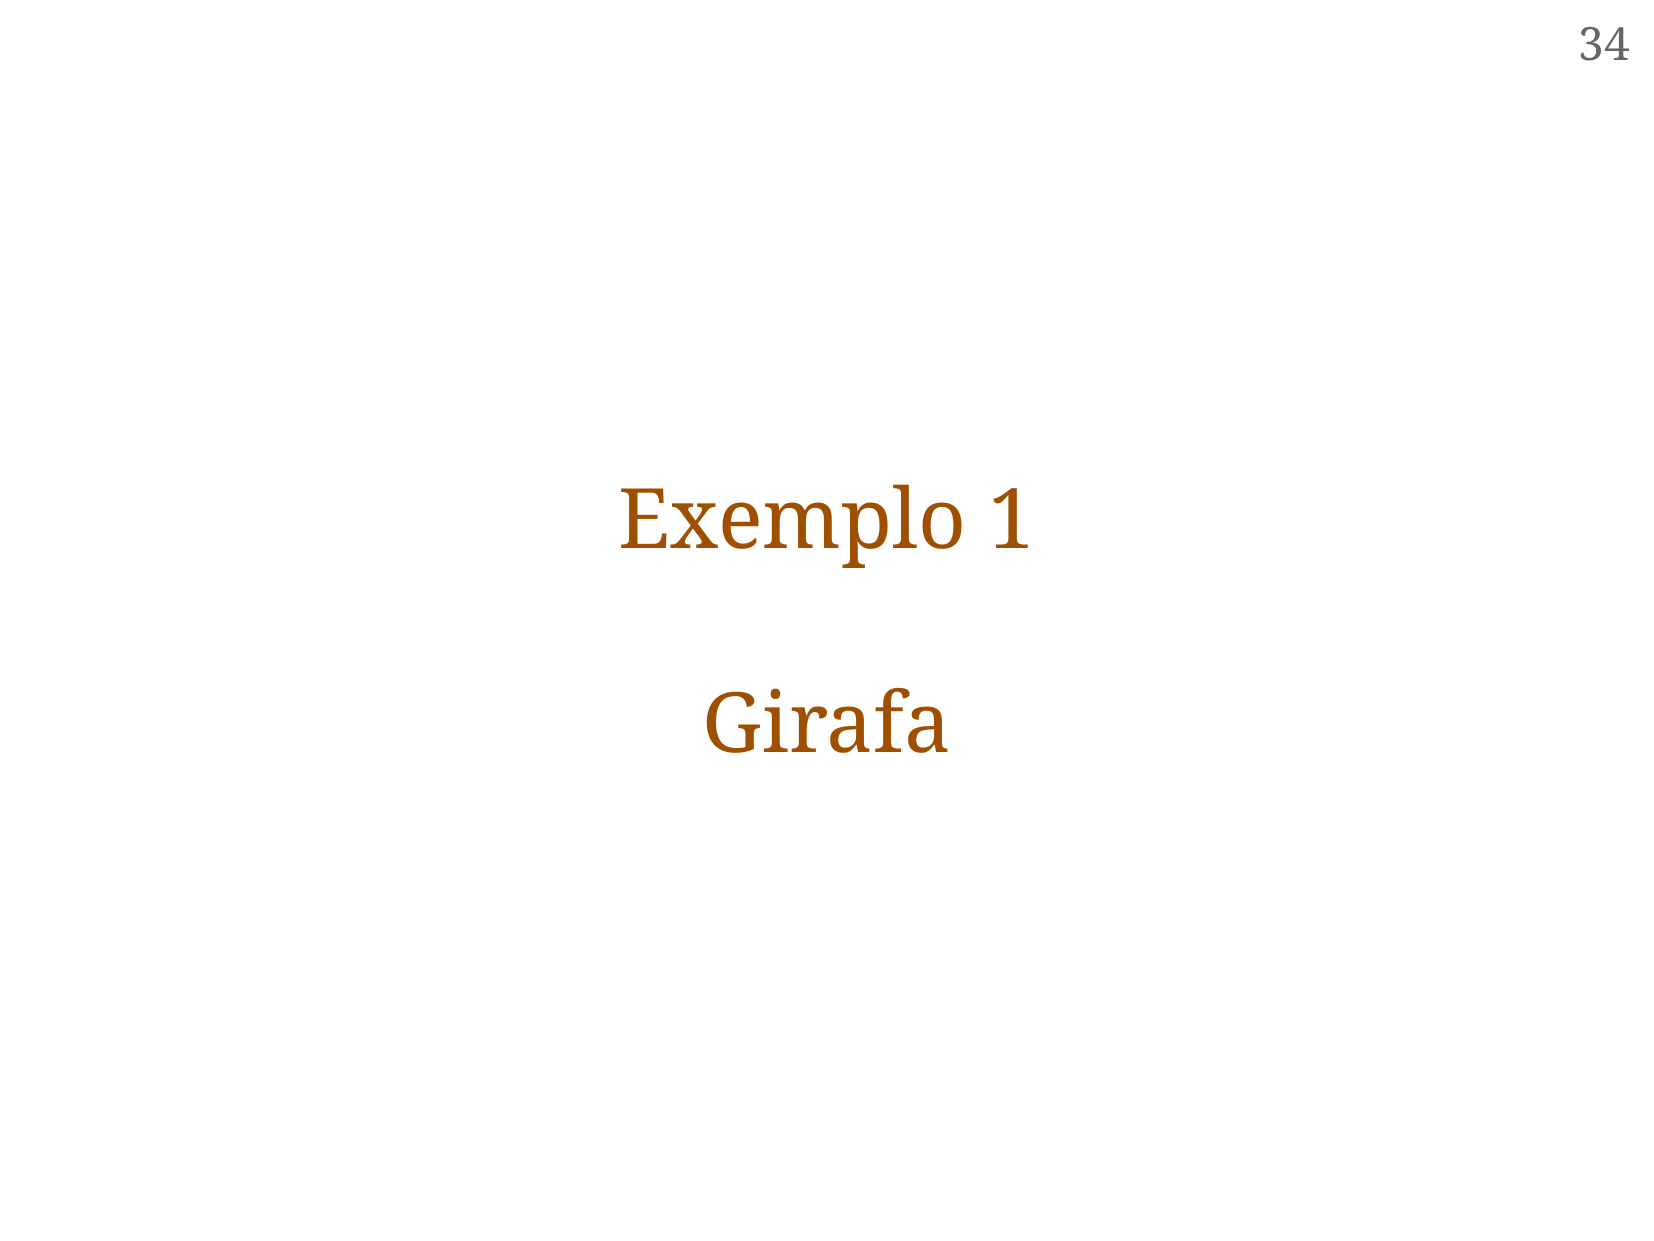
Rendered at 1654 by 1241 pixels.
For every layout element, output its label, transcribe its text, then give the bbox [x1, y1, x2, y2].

title Exemplo 1 Girafa [59, 29, 1595, 1211]
